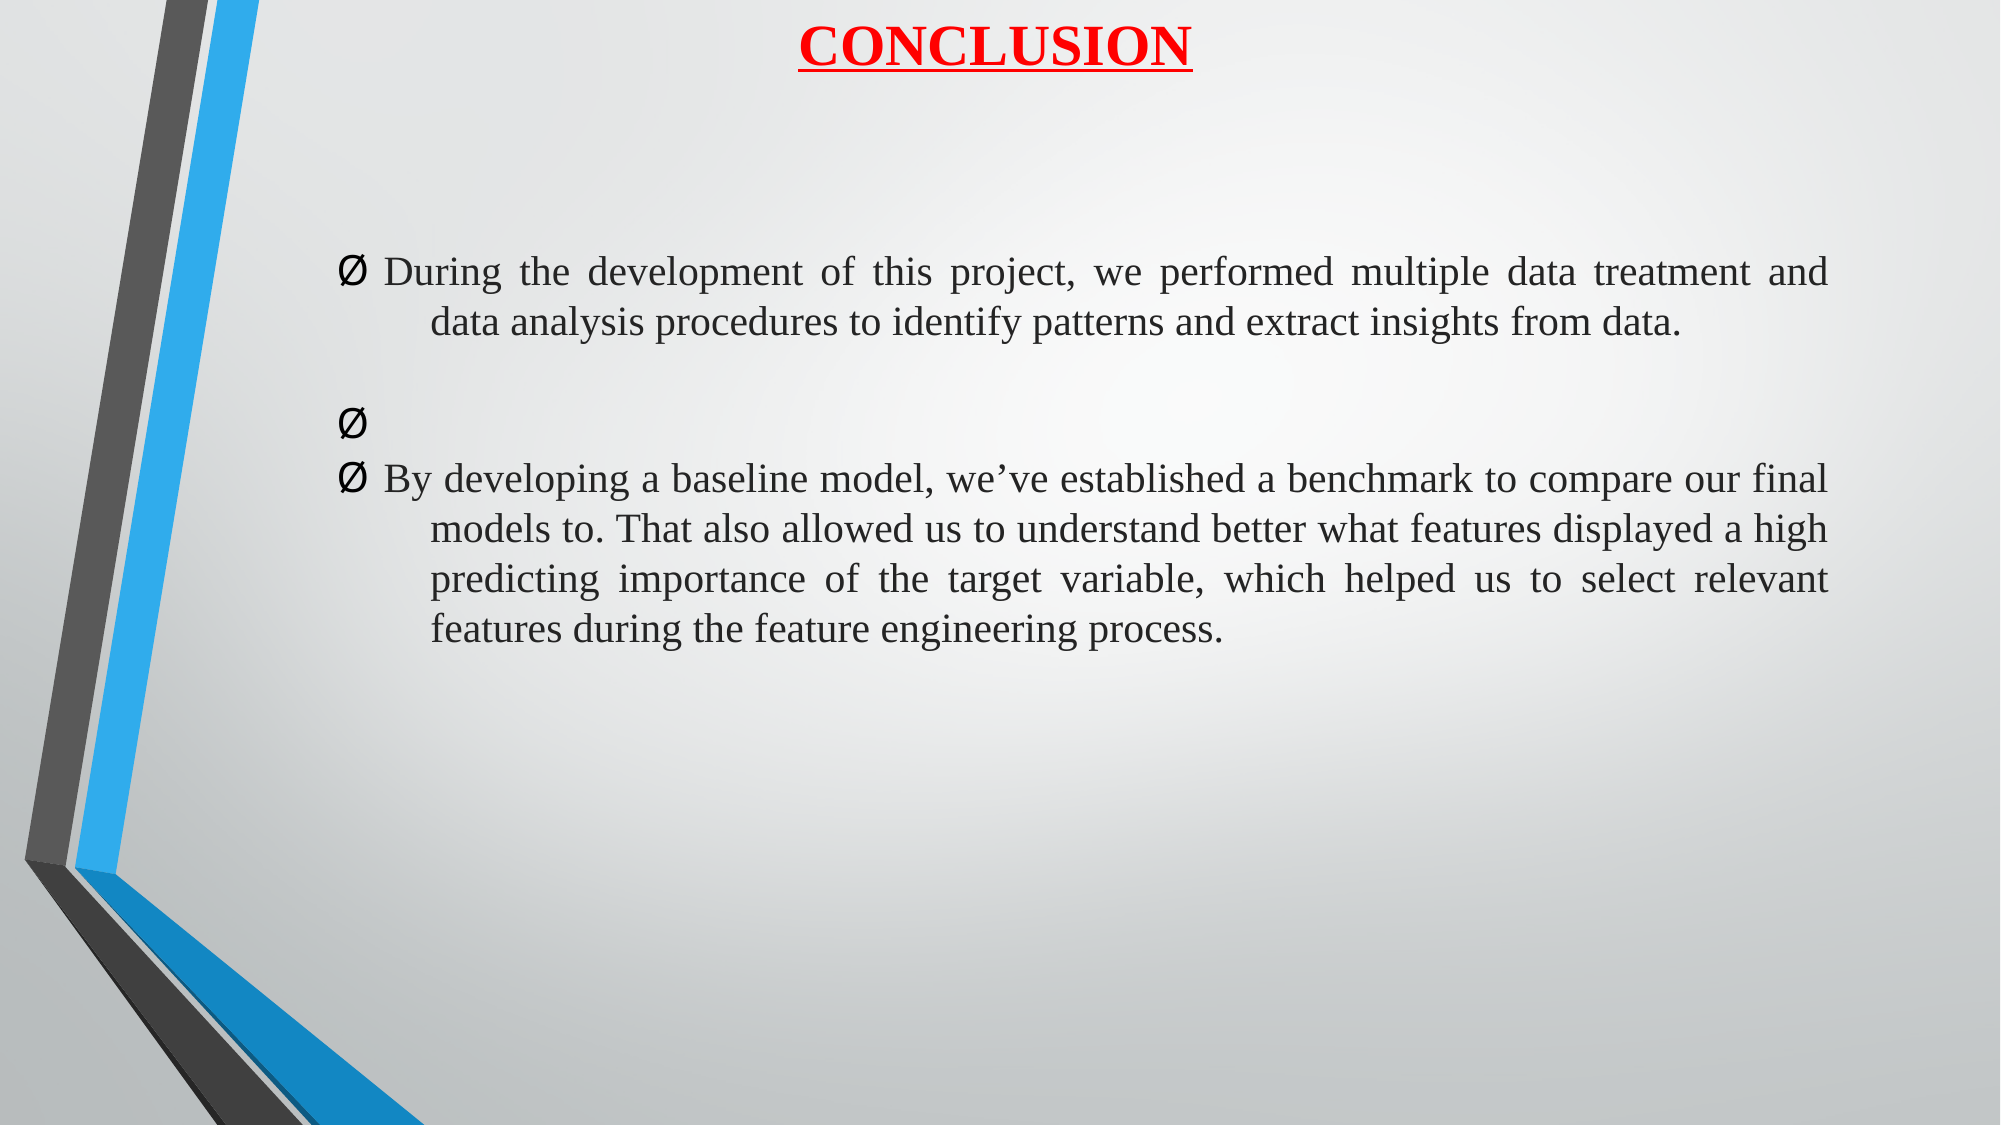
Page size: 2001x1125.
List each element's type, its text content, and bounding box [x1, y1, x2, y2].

text_box CONCLUSION [783, 0, 1640, 86]
text_box During the development of this project, we performed multiple data treatment and data analysis procedures to identify patterns and extract insights from data. By developing a baseline model, we’ve established a benchmark to compare our final models to. That also allowed us to understand better what features displayed a high predicting importance of the target variable, which helped us to select relevant features during the feature engineering process. [321, 236, 1846, 757]
